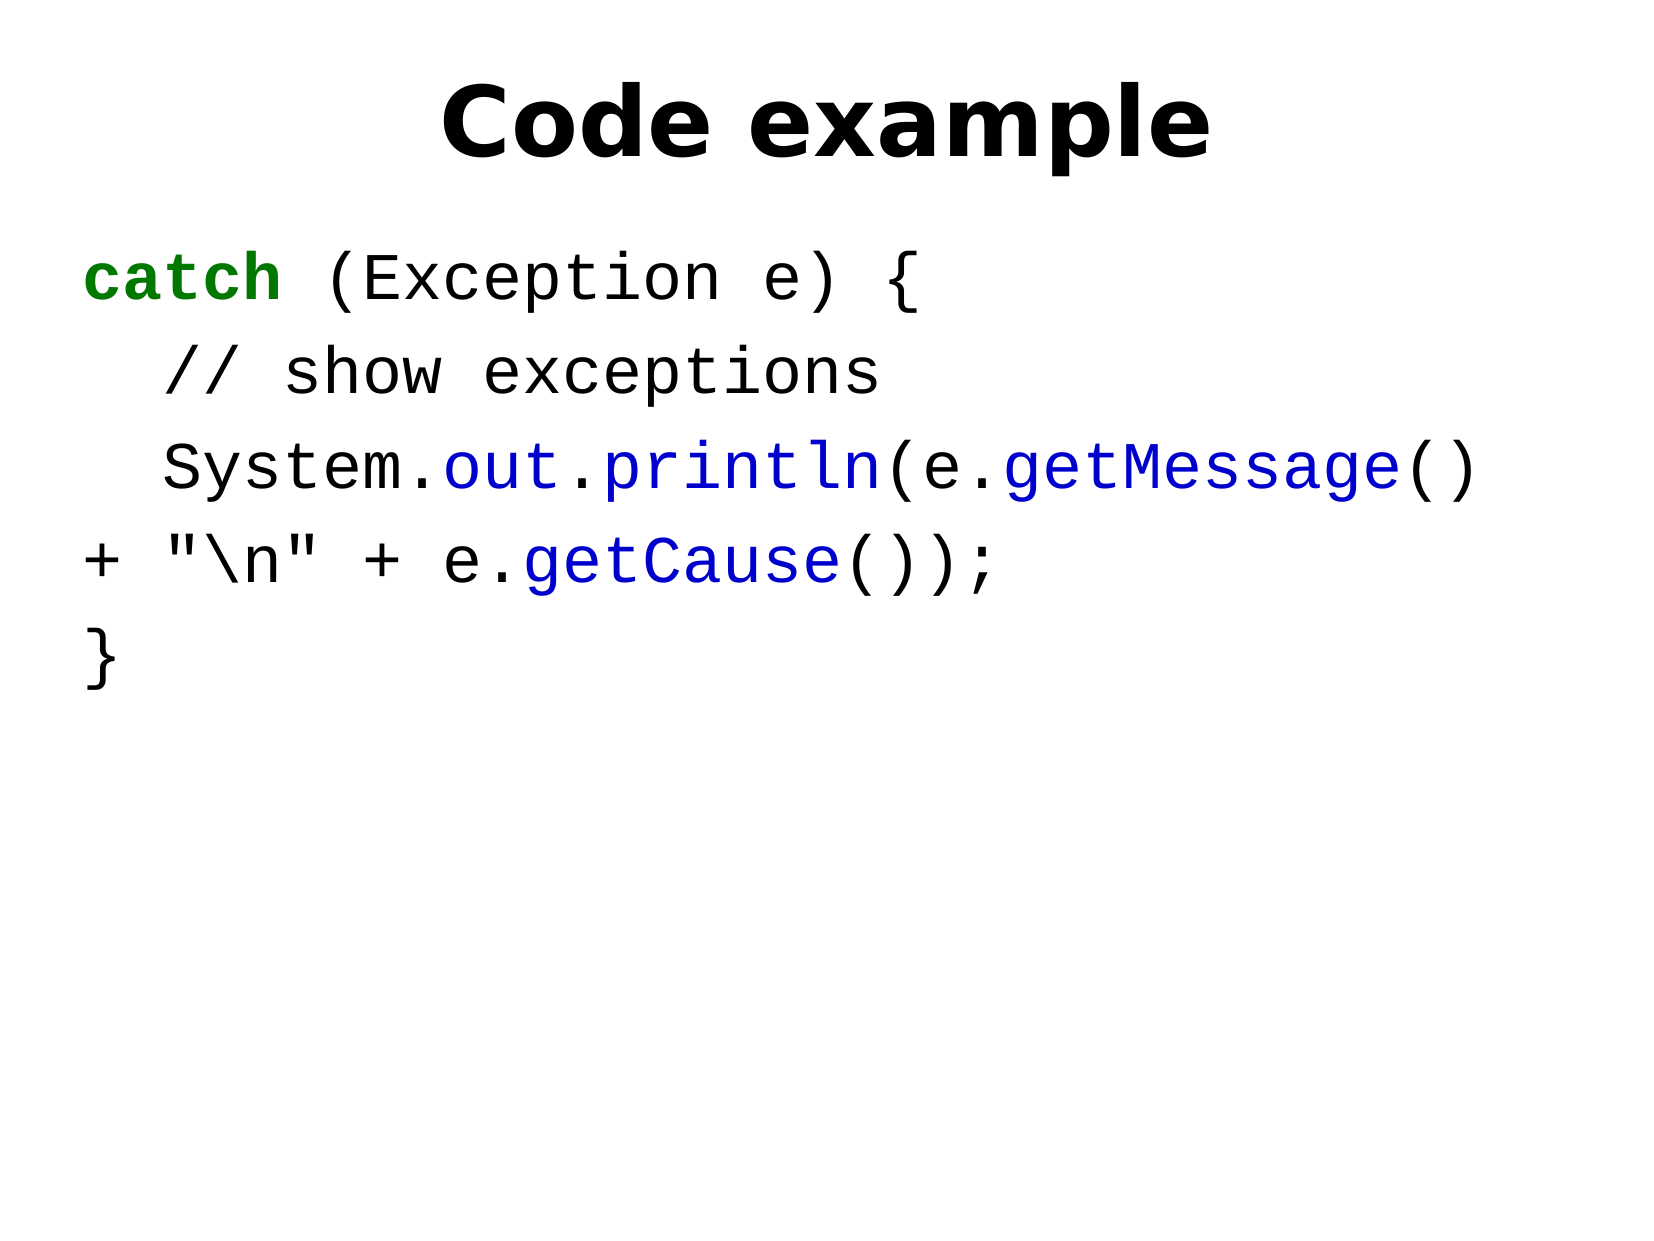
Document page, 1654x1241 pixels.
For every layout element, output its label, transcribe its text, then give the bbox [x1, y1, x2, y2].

list catch (Exception e) { // show exceptions System.out.println(e.getMessage() + "\n" + e.getCause()); } [82, 225, 1538, 1186]
title Code example [82, 49, 1571, 196]
